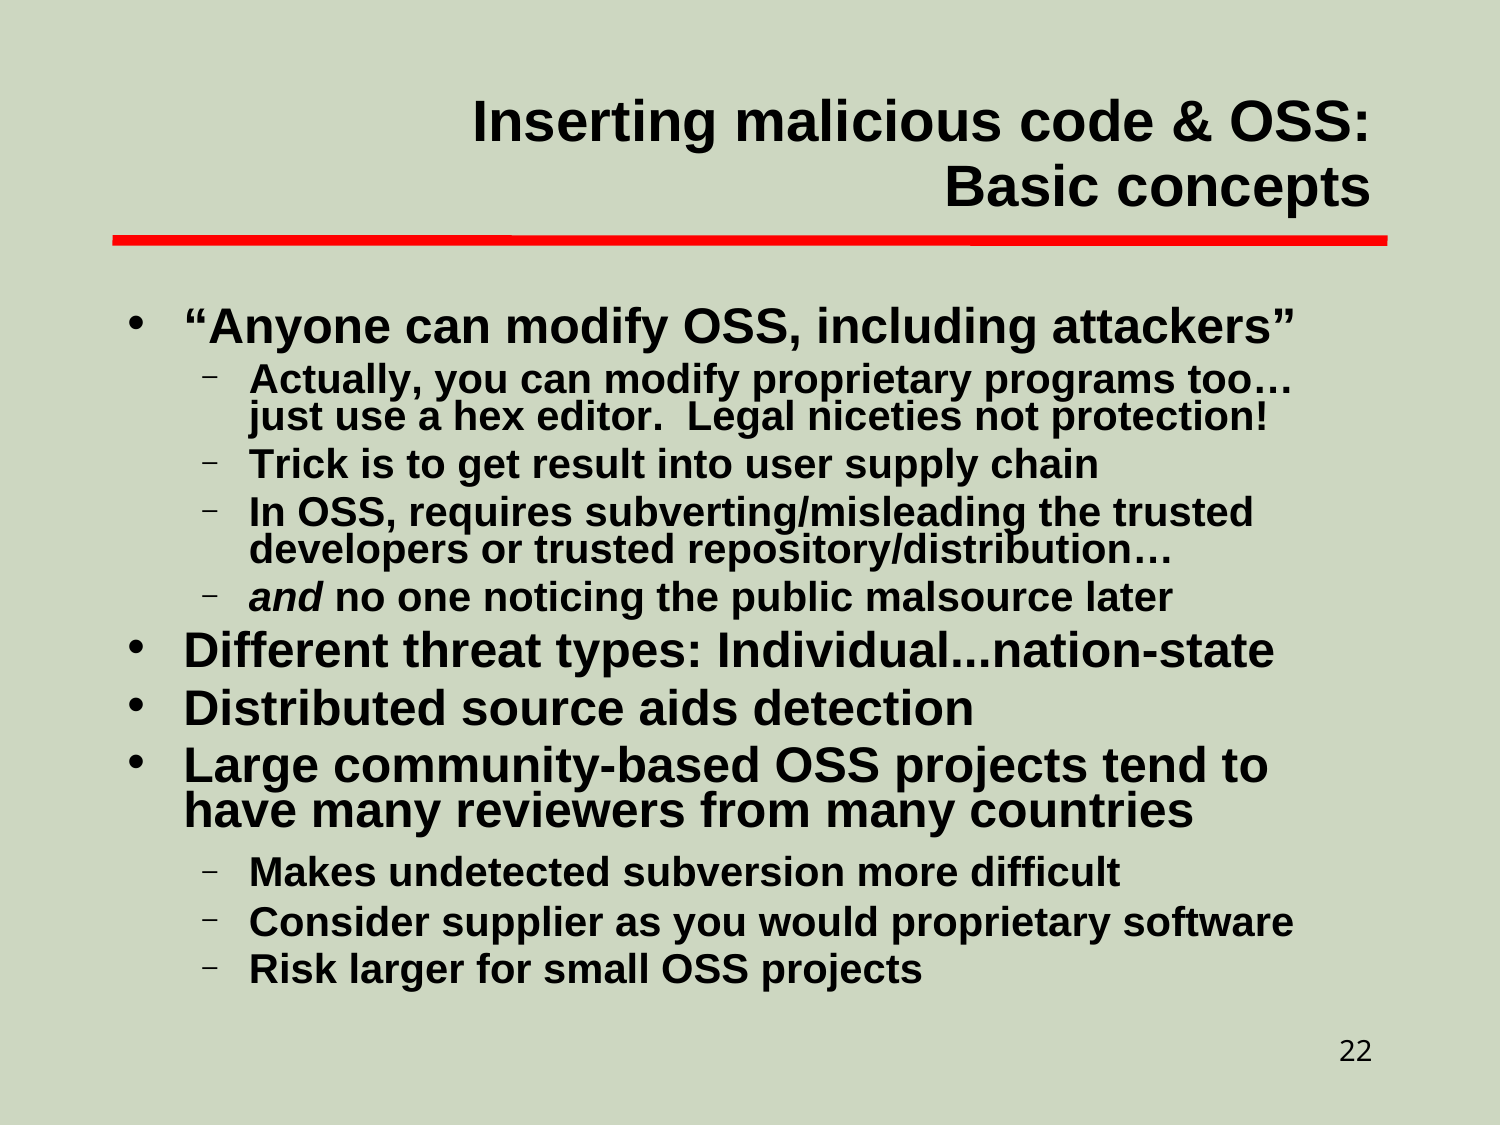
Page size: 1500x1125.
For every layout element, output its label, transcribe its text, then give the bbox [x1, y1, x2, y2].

title Inserting malicious code & OSS: Basic concepts [337, 81, 1388, 228]
list “Anyone can modify OSS, including attackers” Actually, you can modify proprietary programs too… just use a hex editor. Legal niceties not protection! Trick is to get result into user supply chain In OSS, requires subverting/misleading the trusted developers or trusted repository/distribution… and no one noticing the public malsource later Different threat types: Individual...nation-state Distributed source aids detection Large community-based OSS projects tend to have many reviewers from many countries Makes undetected subversion more difficult Consider supplier as you would proprietary software Risk larger for small OSS projects [112, 299, 1388, 1038]
